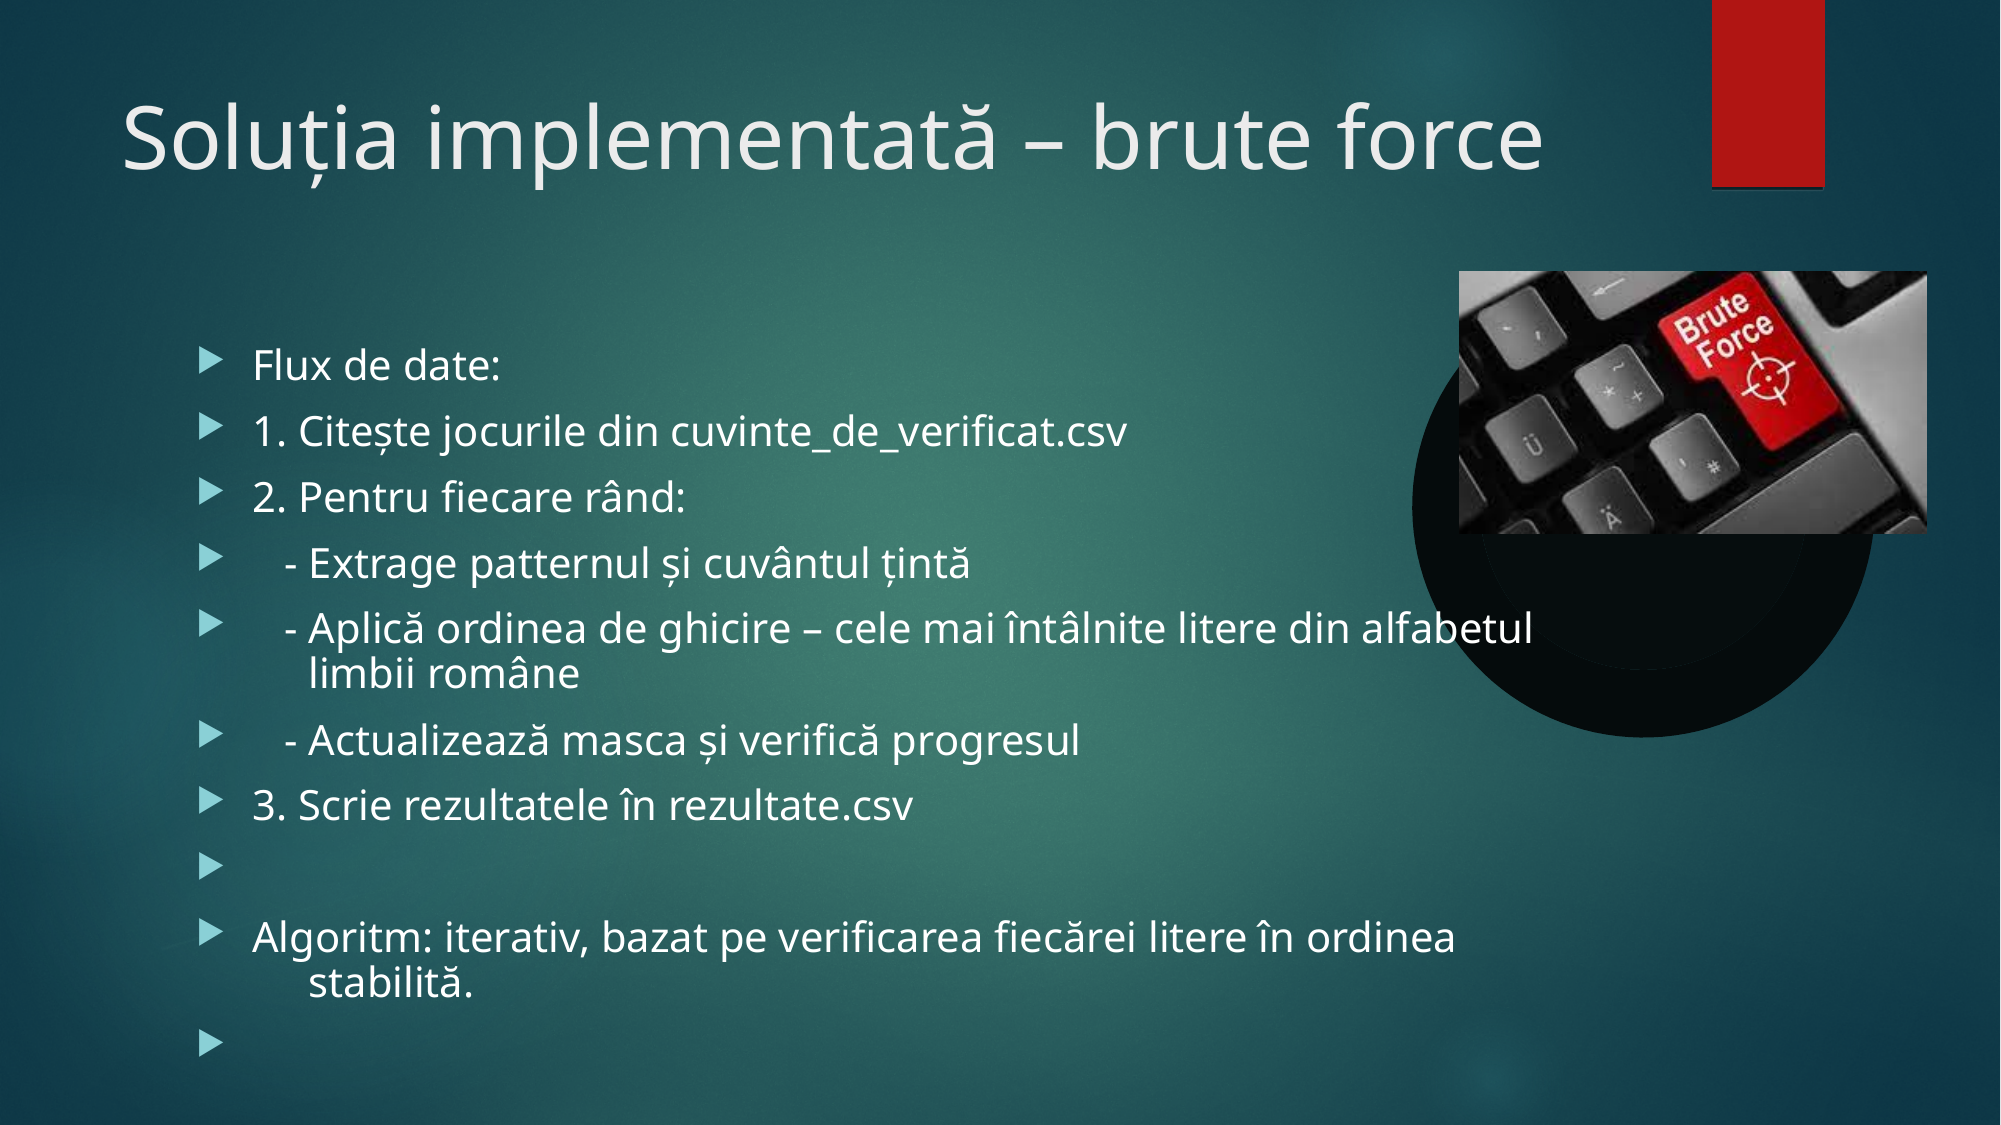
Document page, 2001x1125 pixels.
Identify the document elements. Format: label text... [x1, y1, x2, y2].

picture [1459, 271, 1927, 534]
title Soluția implementată – brute force [106, 74, 1649, 305]
list Flux de date: 1. Citește jocurile din cuvinte_de_verificat.csv 2. Pentru fiecare rând: - Extrage patternul și cuvântul țintă - Aplică ordinea de ghicire – cele mai întâlnite litere din alfabetul limbii române - Actualizează masca și verifică progresul 3. Scrie rezultatele în rezultate.csv Algoritm: iterativ, bazat pe verificarea fiecărei litere în ordinea stabilită. [181, 336, 1649, 1026]
